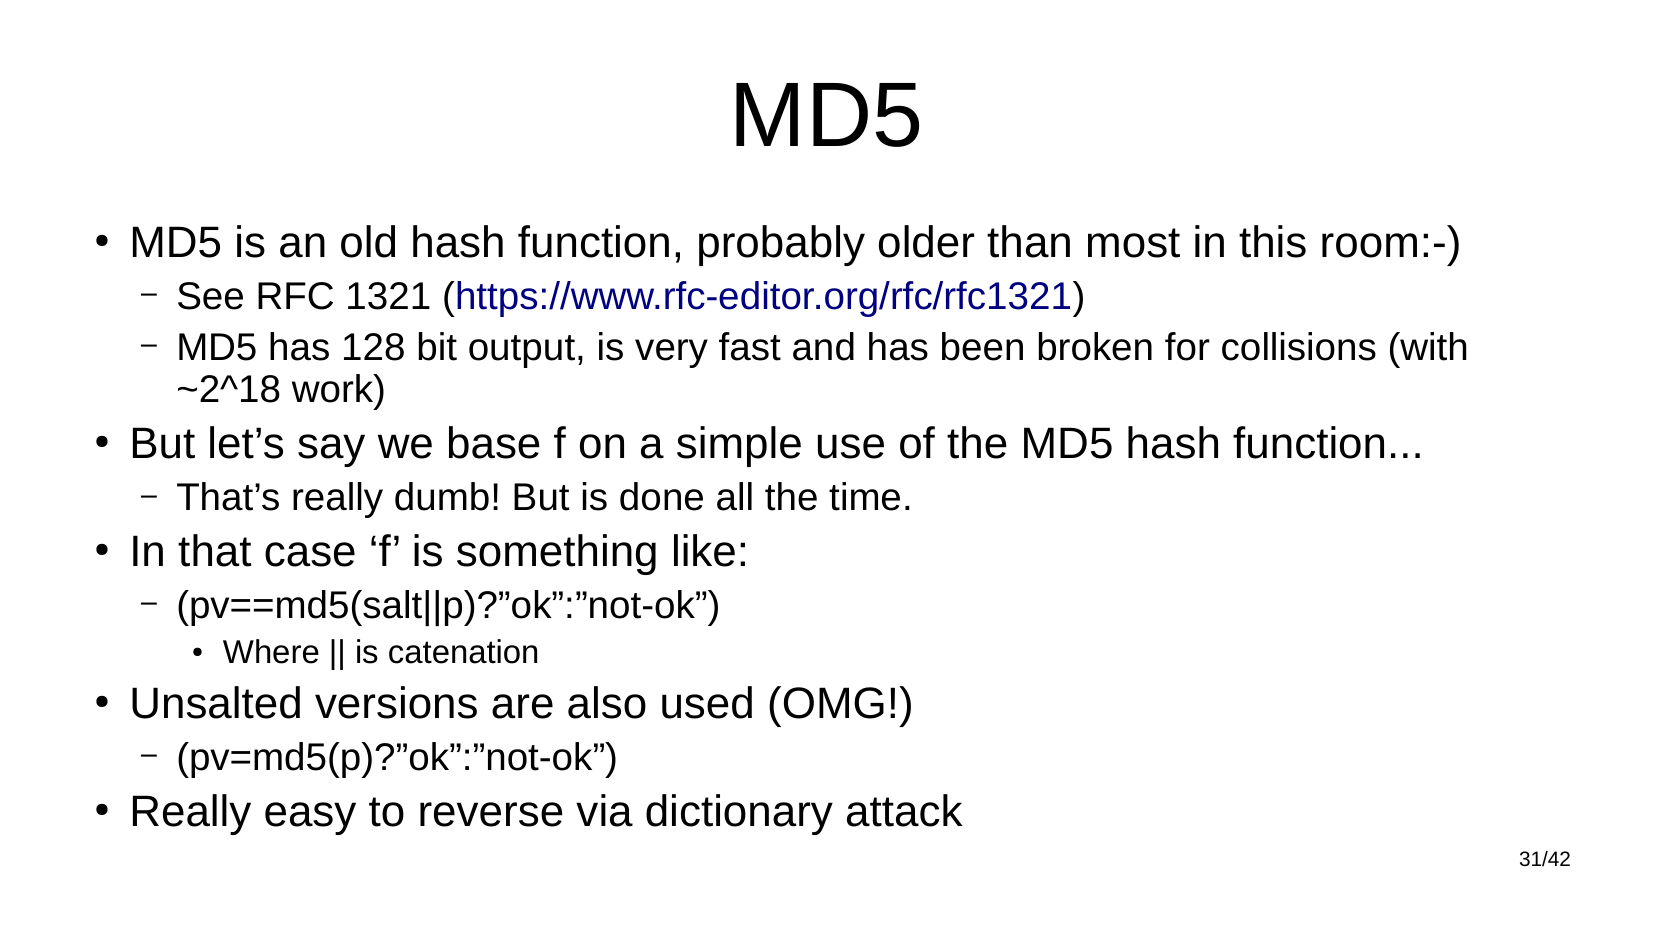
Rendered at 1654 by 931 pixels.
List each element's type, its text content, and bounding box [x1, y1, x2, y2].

list MD5 is an old hash function, probably older than most in this room:-) See RFC 1321 (https://www.rfc-editor.org/rfc/rfc1321) MD5 has 128 bit output, is very fast and has been broken for collisions (with ~2^18 work) But let’s say we base f on a simple use of the MD5 hash function... That’s really dumb! But is done all the time. In that case ‘f’ is something like: (pv==md5(salt||p)?”ok”:”not-ok”) Where || is catenation Unsalted versions are also used (OMG!) (pv=md5(p)?”ok”:”not-ok”) Really easy to reverse via dictionary attack [82, 217, 1571, 851]
title MD5 [82, 37, 1571, 193]
